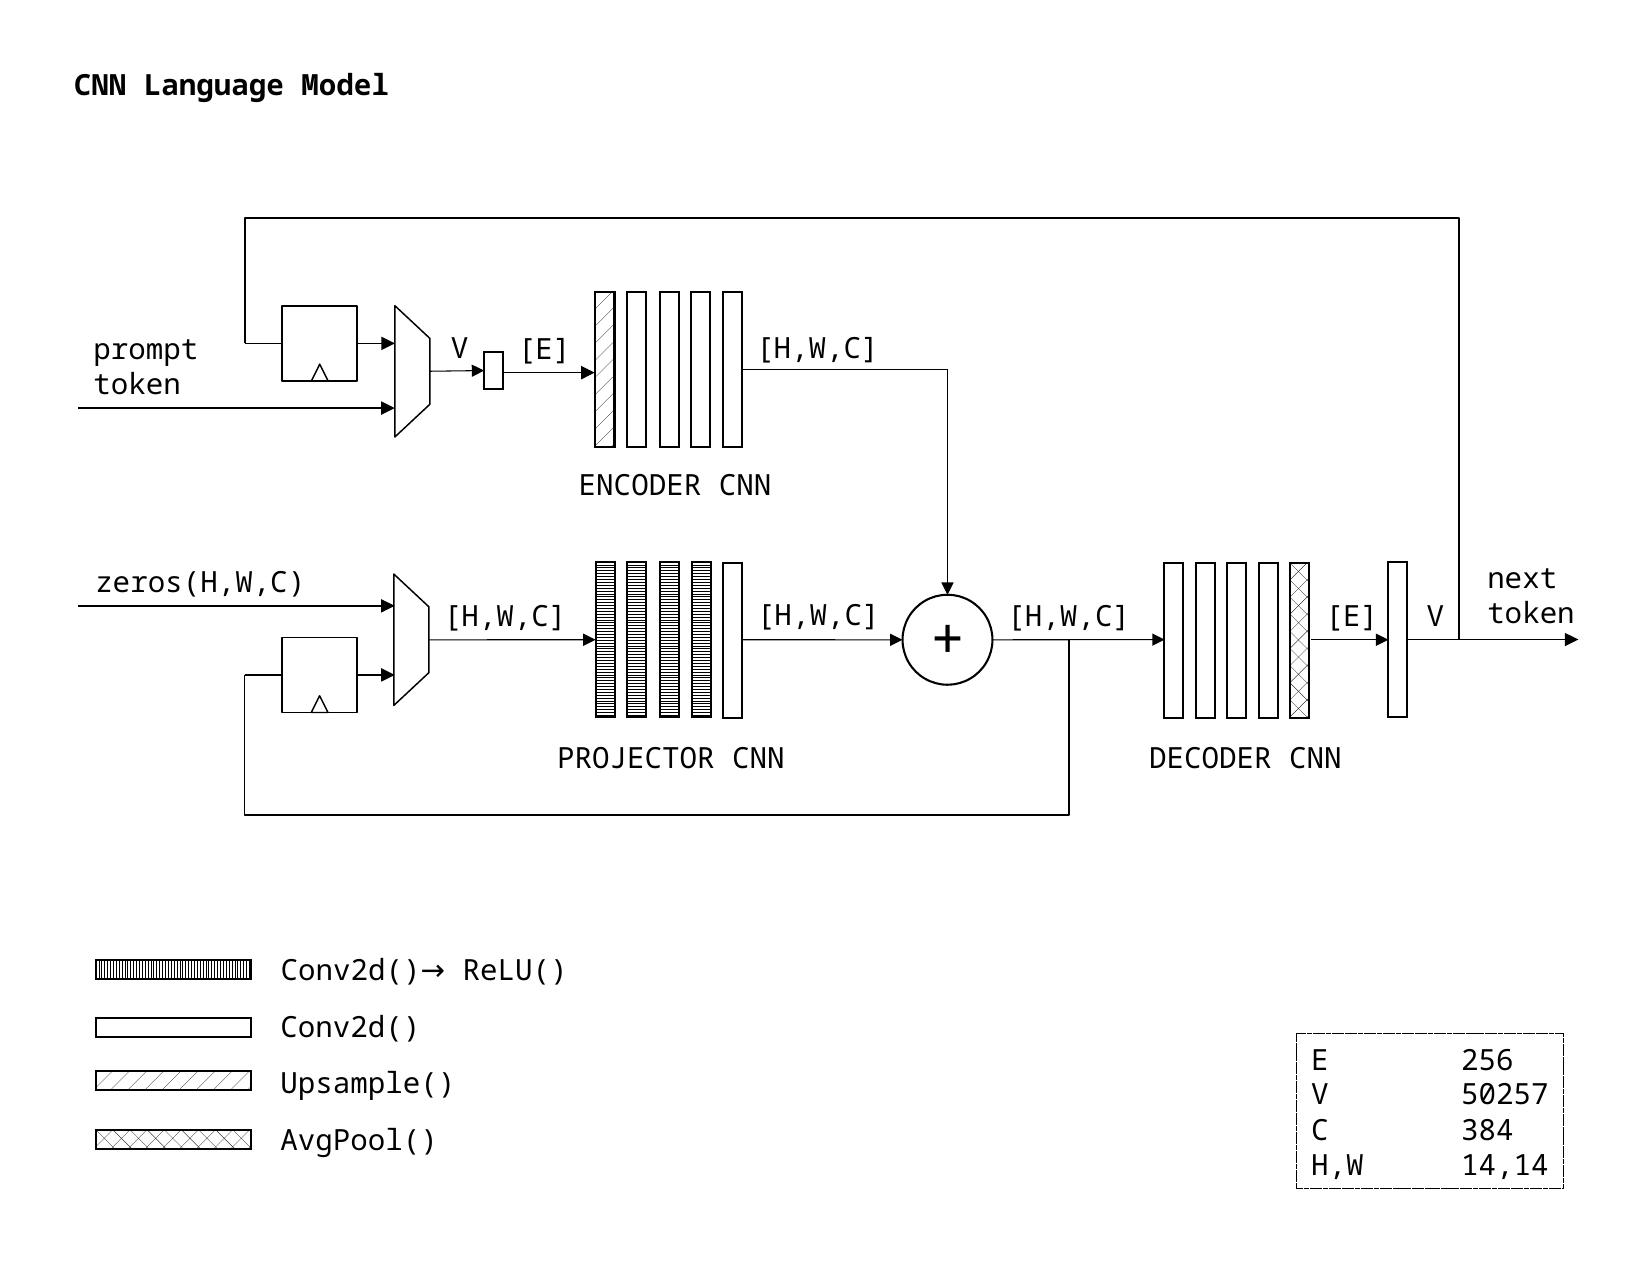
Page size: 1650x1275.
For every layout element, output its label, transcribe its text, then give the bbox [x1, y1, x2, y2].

text_box DECODER CNN [1116, 732, 1357, 783]
text_box [E] [503, 322, 586, 372]
text_box [H,W,C] [992, 590, 1145, 639]
text_box [691, 562, 711, 718]
text_box [H,W,C] [429, 590, 582, 639]
text_box [282, 305, 358, 381]
text_box V [1411, 589, 1460, 640]
text_box [H,W,C] [743, 322, 894, 372]
text_box [394, 305, 430, 438]
text_box [595, 291, 615, 448]
text_box PROJECTOR CNN [542, 732, 800, 783]
text_box ENCODER CNN [546, 458, 787, 509]
text_box AvgPool() [265, 1114, 453, 1165]
text_box [95, 1129, 252, 1149]
text_box Upsample() [265, 1057, 471, 1108]
text_box Conv2d() [265, 1000, 436, 1051]
text_box [95, 960, 252, 980]
text_box [393, 574, 429, 706]
text_box [95, 1070, 252, 1090]
text_box + [902, 594, 993, 685]
text_box V [436, 322, 484, 370]
text_box [627, 562, 647, 718]
text_box [E] [1310, 589, 1394, 640]
text_box E 256 V 50257 C 384 H,W 14,14 [1296, 1033, 1564, 1189]
text_box zeros(H,W,C) [80, 556, 321, 605]
text_box [660, 562, 680, 718]
text_box [1290, 563, 1310, 719]
text_box Conv2d()→ ReLU() [265, 943, 583, 994]
text_box [282, 637, 358, 713]
text_box CNN Language Model [59, 58, 404, 109]
text_box next token [1472, 551, 1590, 637]
text_box [H,W,C] [743, 589, 895, 639]
text_box [595, 562, 615, 718]
text_box prompt token [78, 323, 214, 407]
